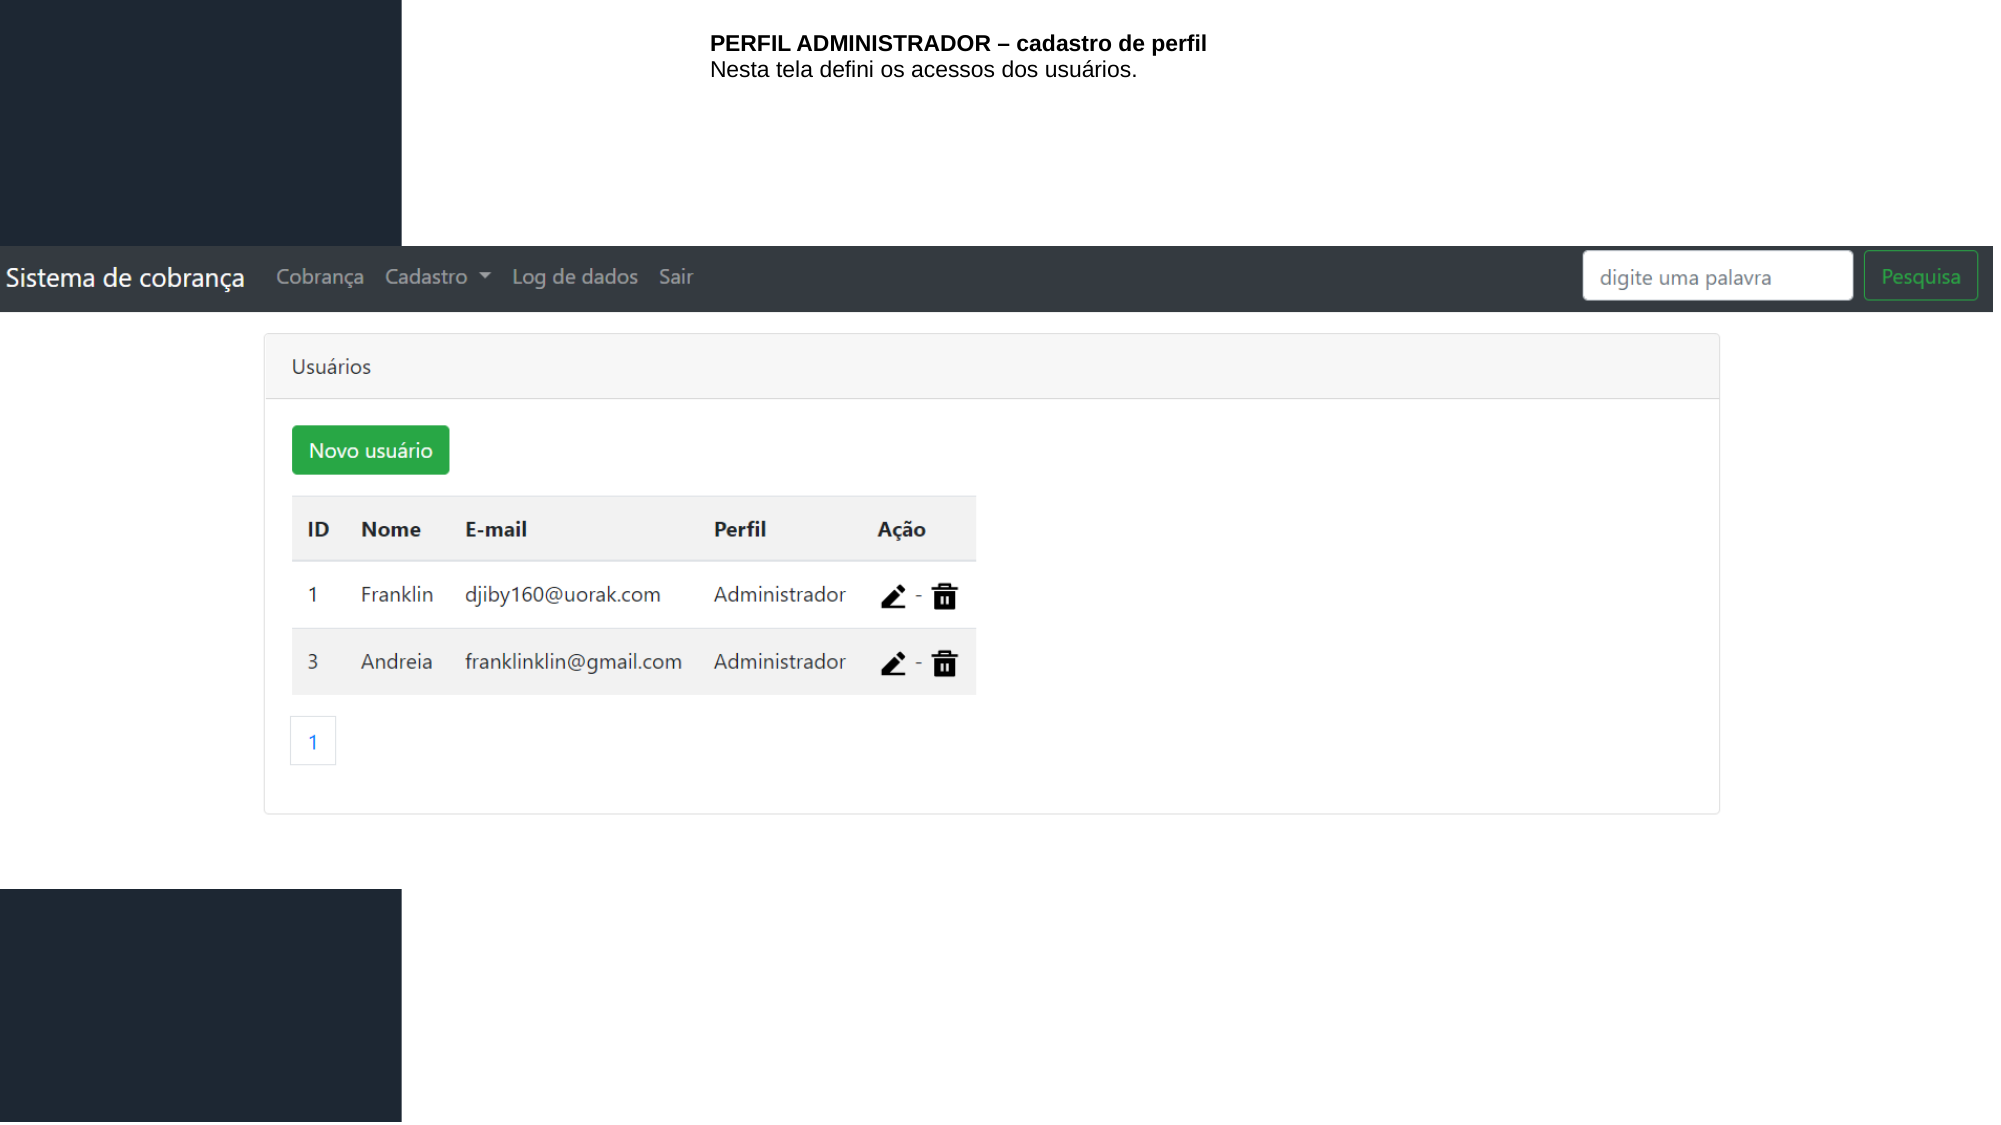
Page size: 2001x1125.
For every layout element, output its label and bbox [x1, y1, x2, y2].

chart [590, 0, 1595, 89]
picture [0, 246, 1993, 889]
text_box [0, 889, 402, 1122]
text_box [0, 0, 402, 246]
